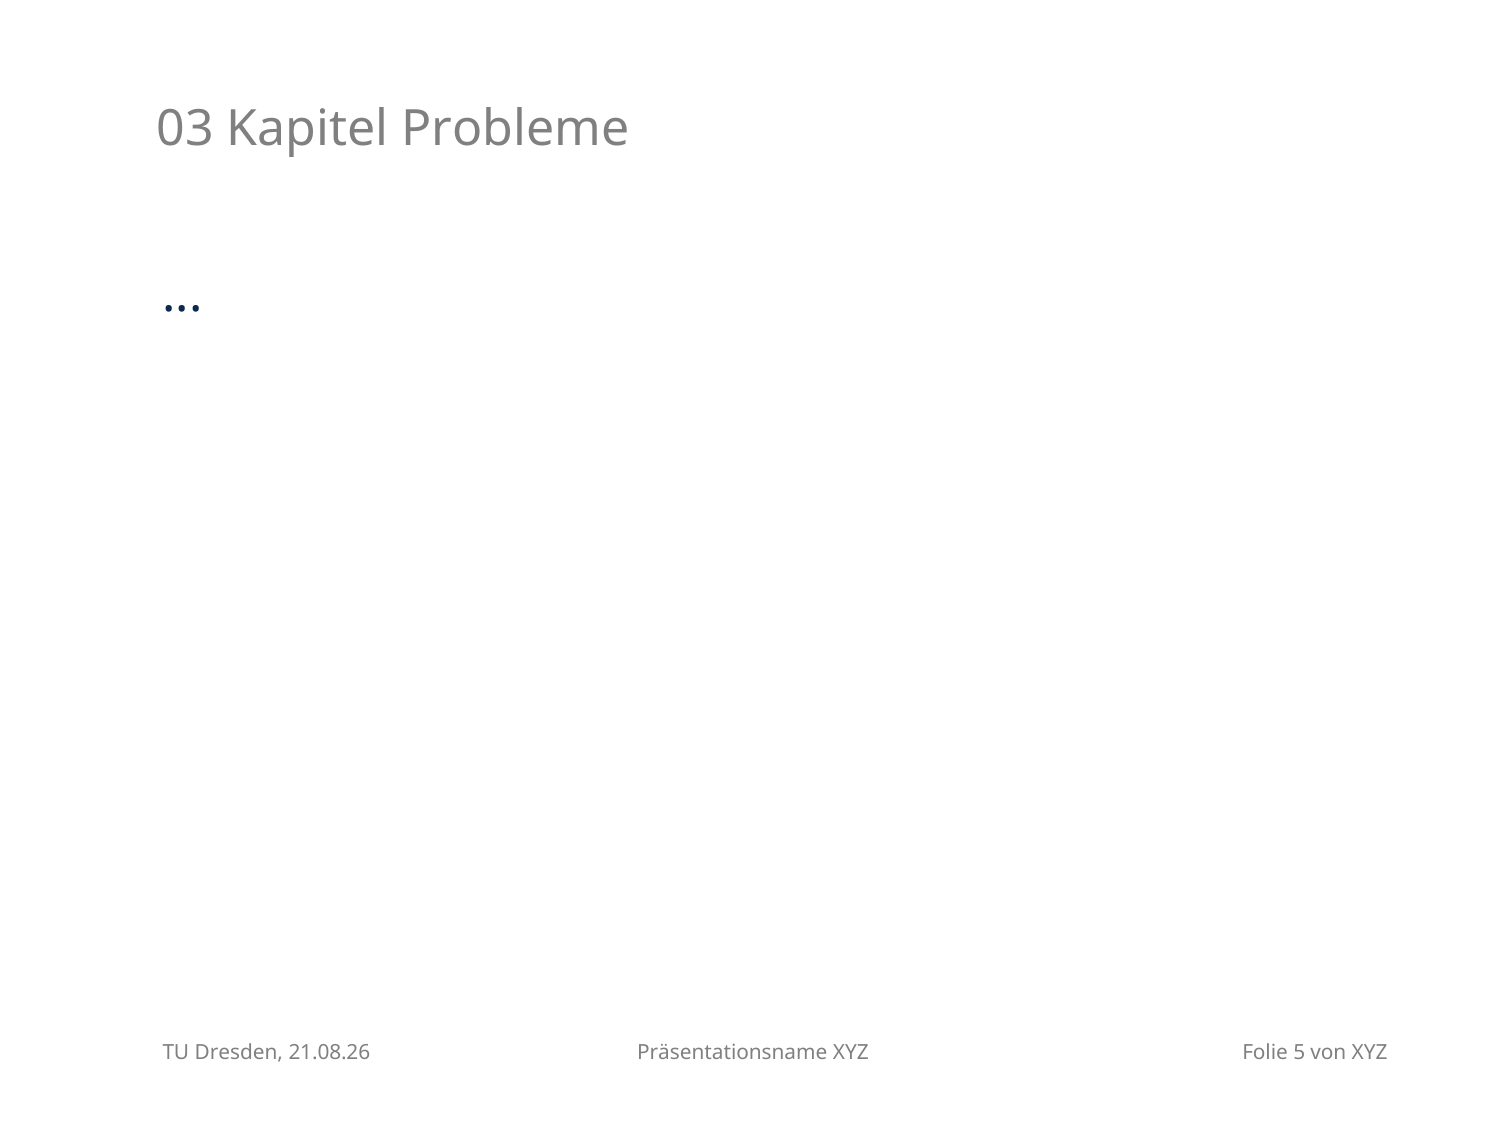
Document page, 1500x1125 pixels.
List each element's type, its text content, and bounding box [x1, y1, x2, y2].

title 03 Kapitel Probleme [156, 88, 1388, 165]
list ... [162, 249, 1388, 826]
